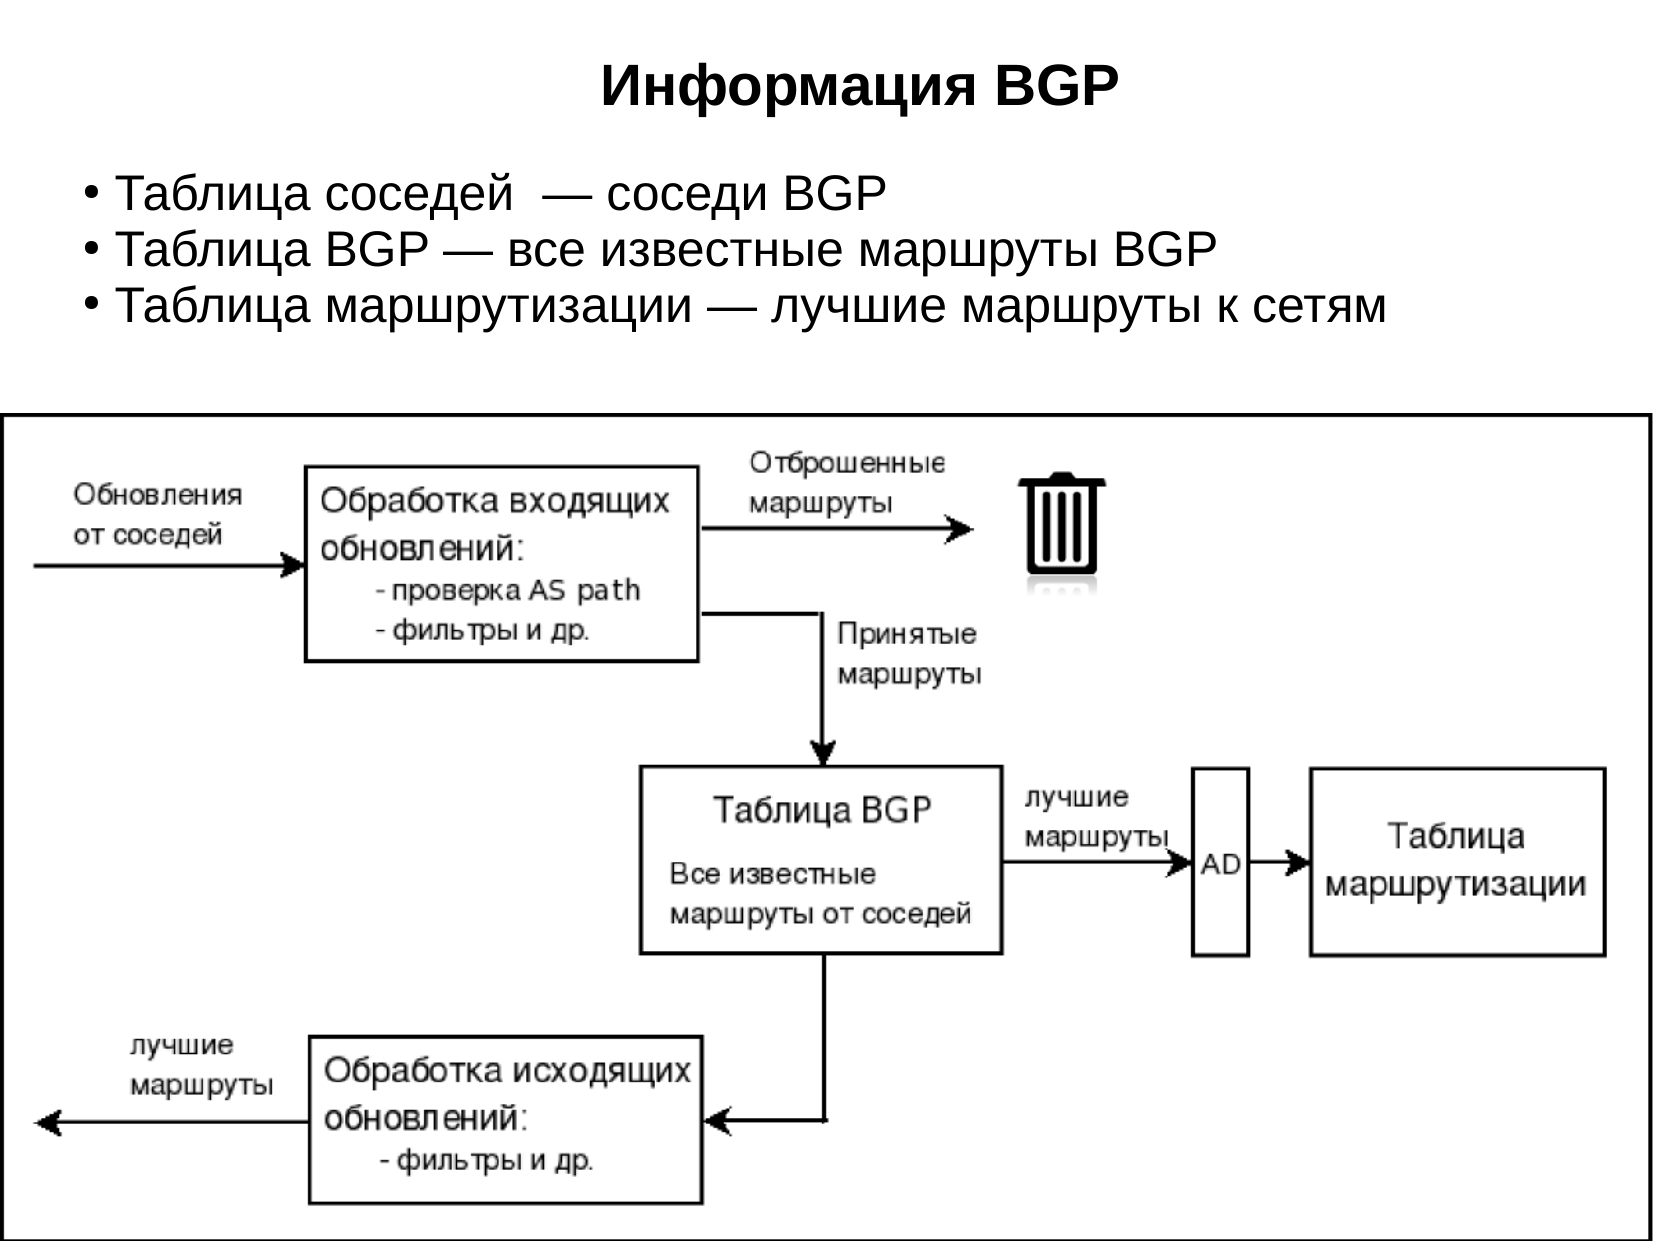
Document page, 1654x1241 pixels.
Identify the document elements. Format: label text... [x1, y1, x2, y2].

text_box Информация BGP [123, 41, 1598, 125]
list Таблица соседей — соседи BGP Таблица BGP — все известные маршруты BGP Таблица маршрутизации — лучшие маршруты к сетям [82, 165, 1530, 372]
picture [0, 413, 1654, 1241]
